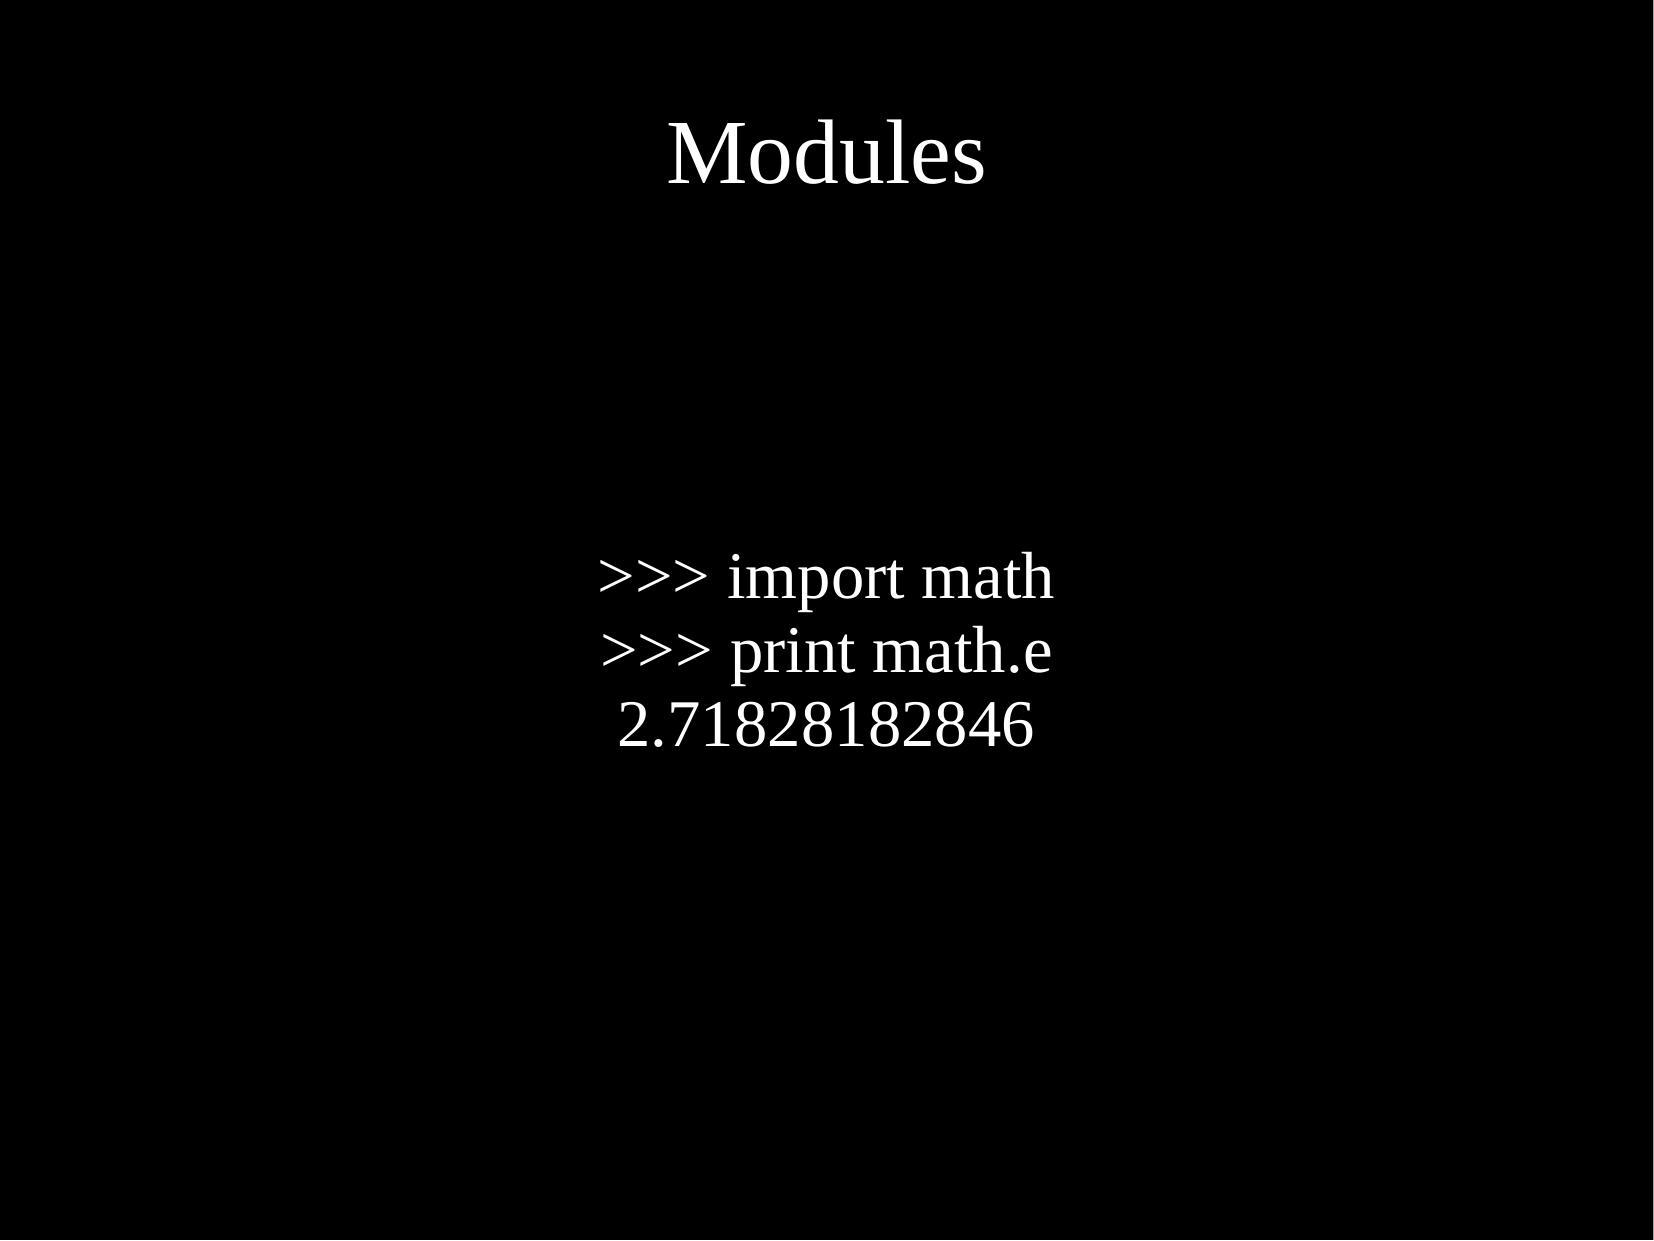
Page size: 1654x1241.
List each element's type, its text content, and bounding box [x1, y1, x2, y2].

title Modules [82, 49, 1571, 257]
subtitle >>> import math >>> print math.e 2.71828182846 [82, 290, 1571, 1010]
